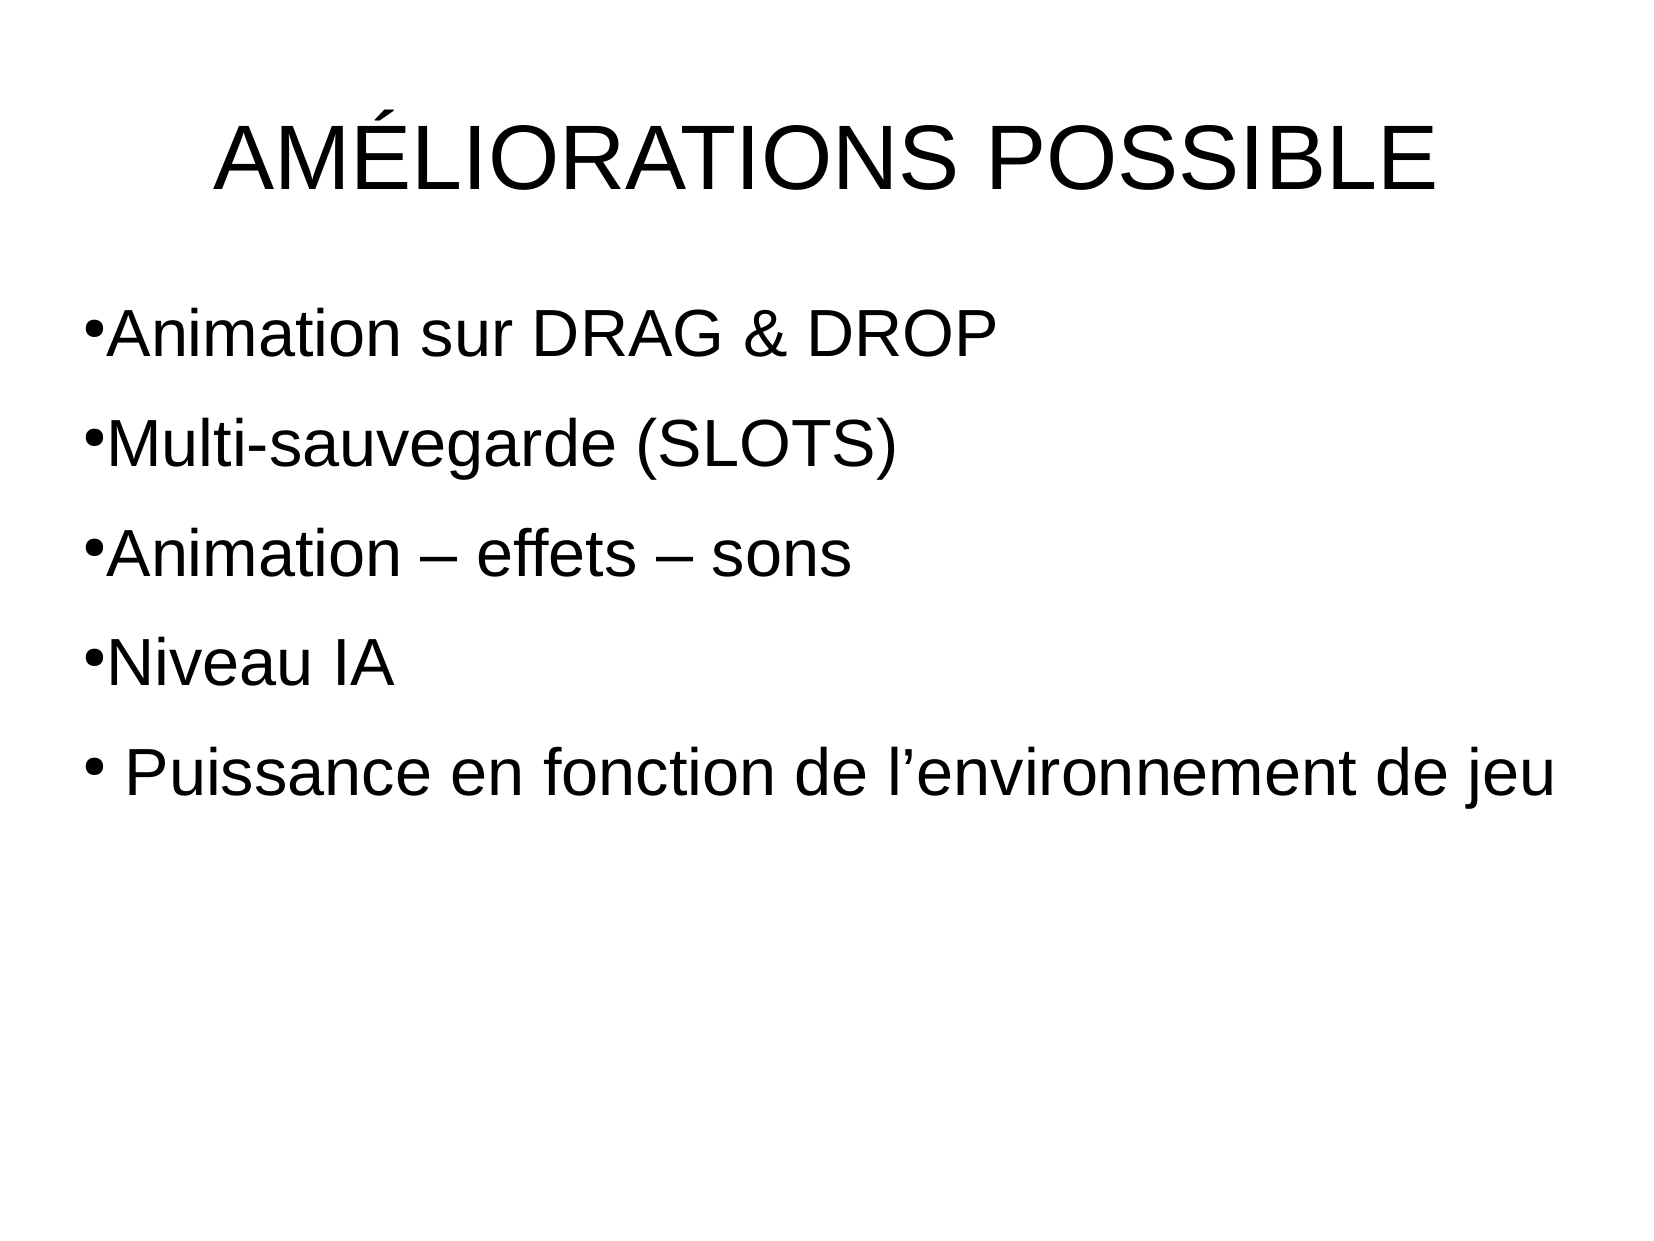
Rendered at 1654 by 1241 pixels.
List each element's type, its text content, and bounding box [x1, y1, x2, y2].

list Animation sur DRAG & DROP Multi-sauvegarde (SLOTS) Animation – effets – sons Niveau IA Puissance en fonction de l’environnement de jeu [82, 290, 1571, 1010]
title AMÉLIORATIONS POSSIBLE [82, 49, 1571, 257]
